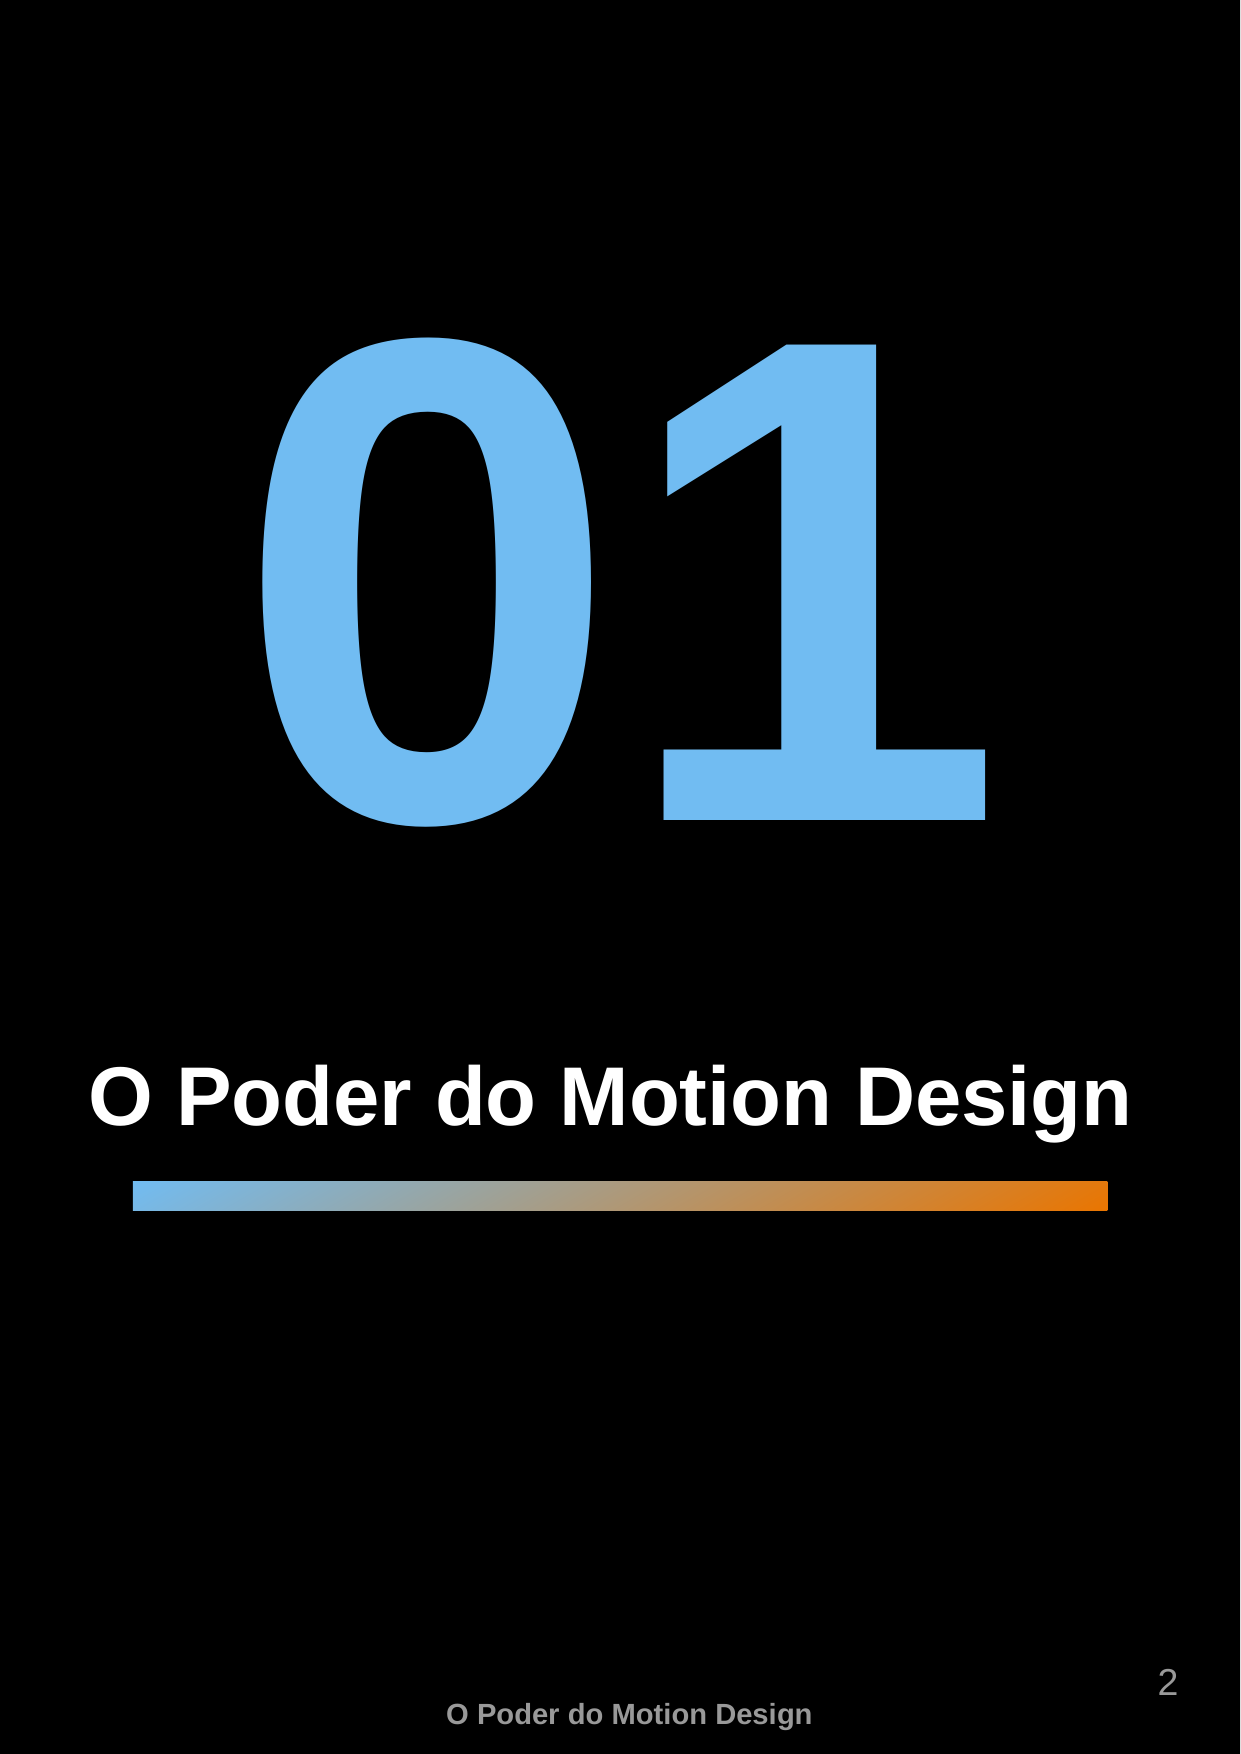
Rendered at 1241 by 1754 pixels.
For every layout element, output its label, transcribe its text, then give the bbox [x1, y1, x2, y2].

text_box O Poder do Motion Design [73, 1042, 1167, 1170]
text_box O Poder do Motion Design [431, 1690, 828, 1739]
text_box [0, 0, 1241, 1754]
text_box 2 [1142, 1653, 1194, 1711]
text_box 01 [221, 187, 1020, 975]
